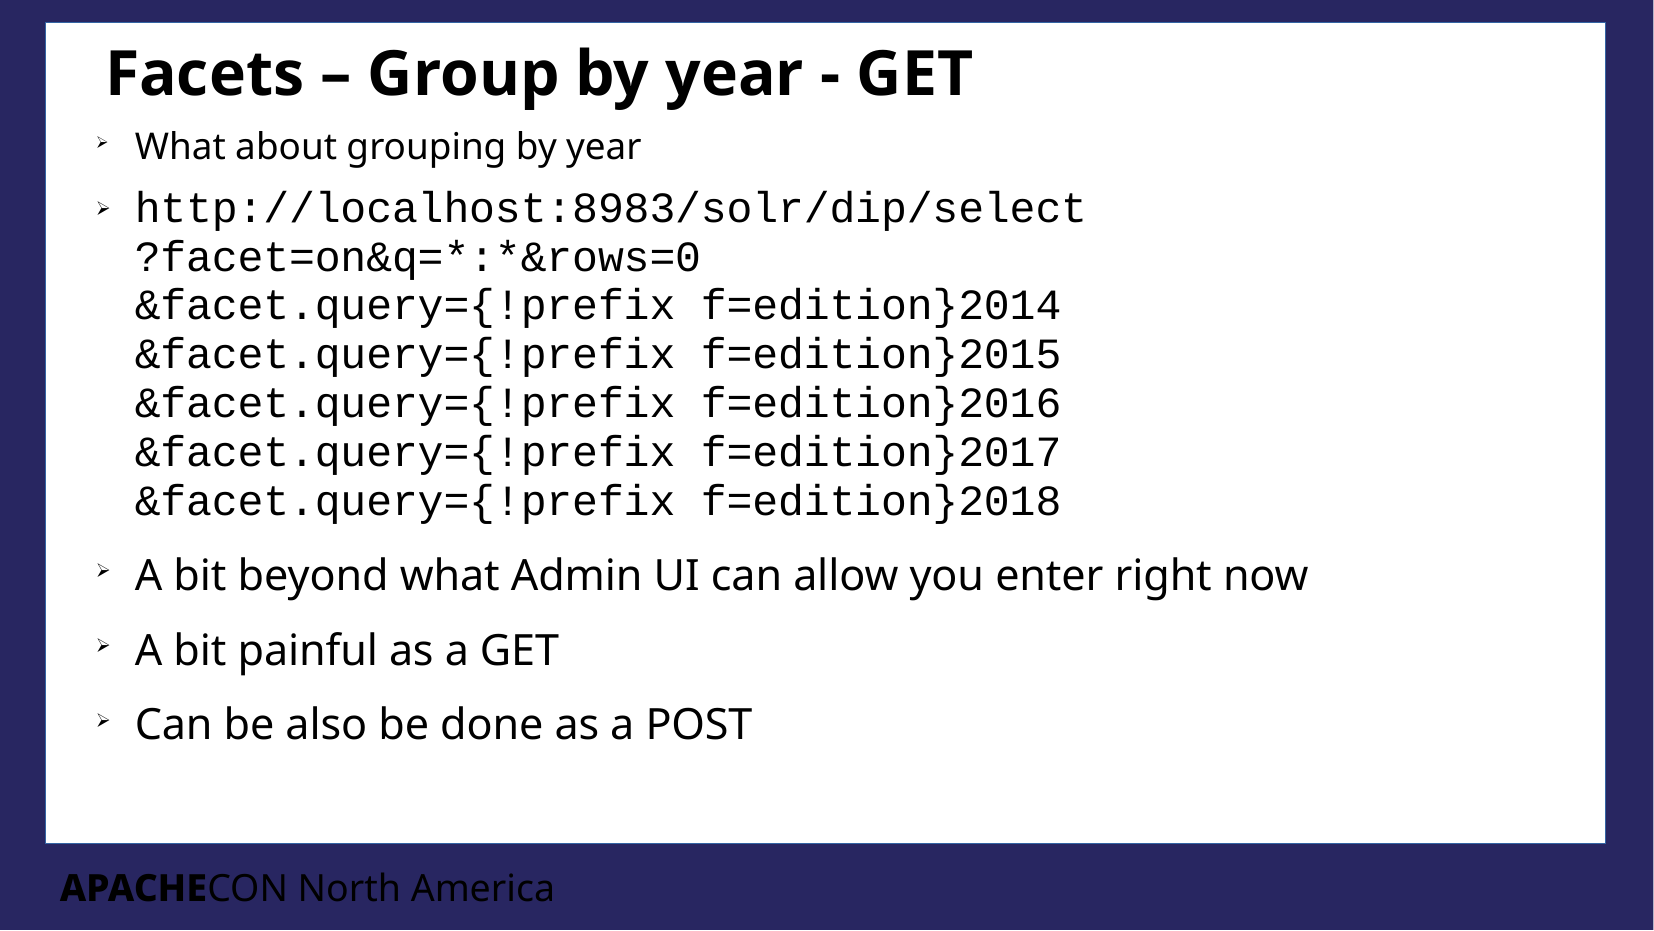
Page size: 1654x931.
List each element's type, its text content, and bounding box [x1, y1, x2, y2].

list What about grouping by year http://localhost:8983/solr/dip/select ?facet=on&q=*:*&rows=0 &facet.query={!prefix f=edition}2014 &facet.query={!prefix f=edition}2015 &facet.query={!prefix f=edition}2016 &facet.query={!prefix f=edition}2017 &facet.query={!prefix f=edition}2018 A bit beyond what Admin UI can allow you enter right now A bit painful as a GET Can be also be done as a POST [82, 120, 1571, 757]
title Facets – Group by year - GET [105, 32, 1546, 110]
